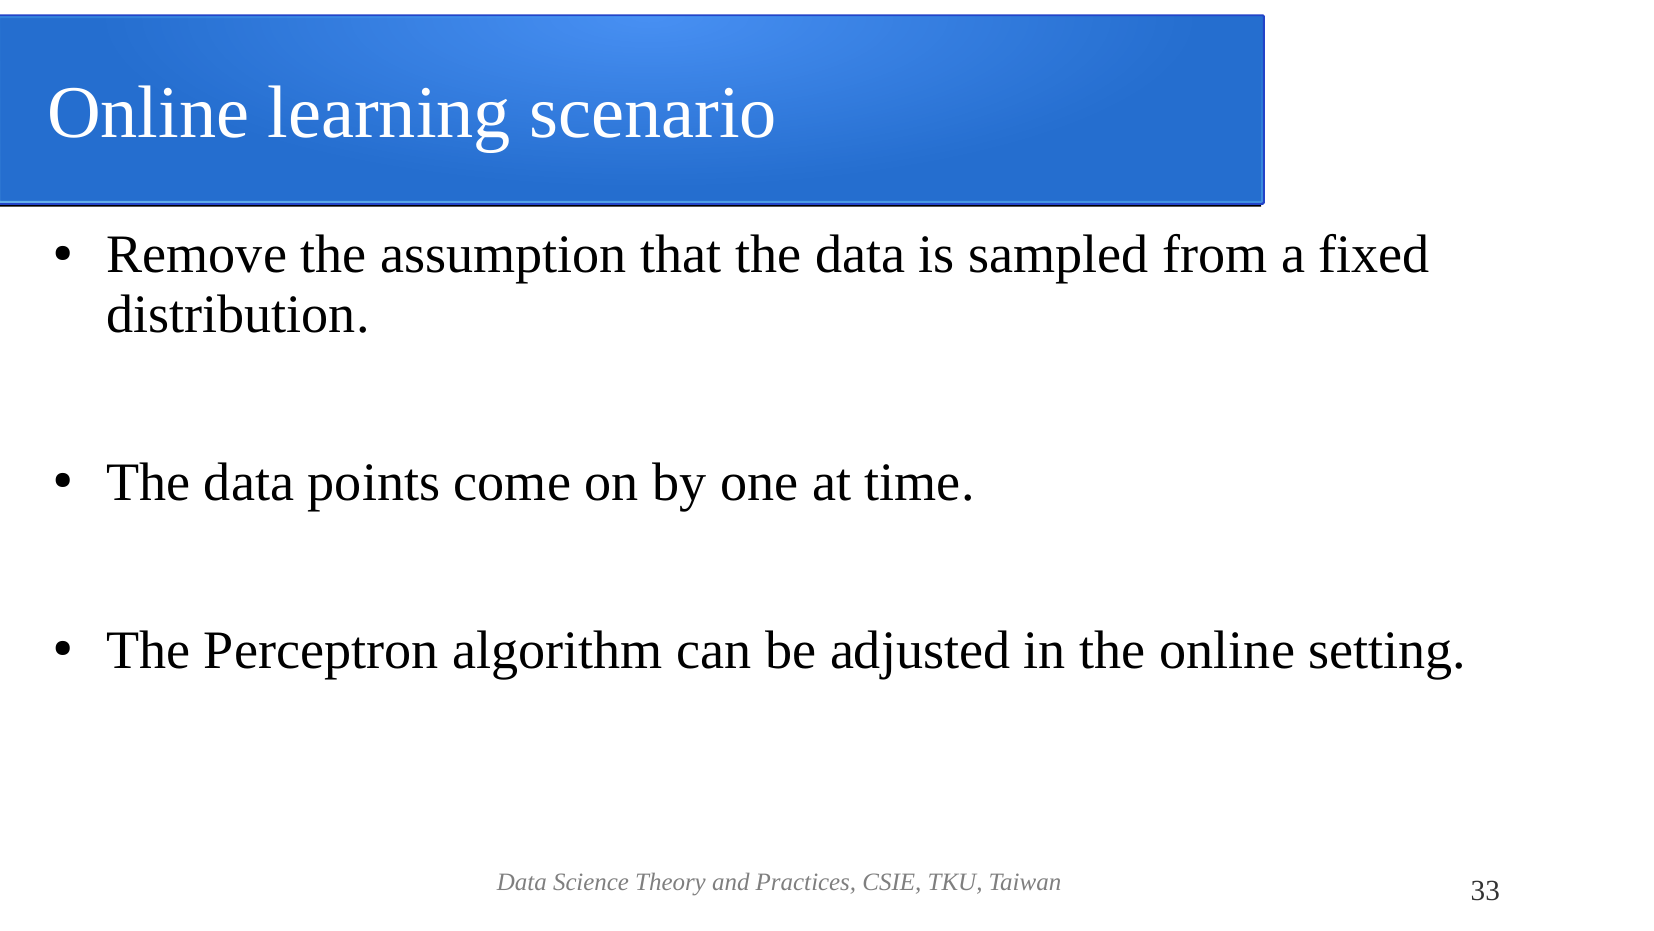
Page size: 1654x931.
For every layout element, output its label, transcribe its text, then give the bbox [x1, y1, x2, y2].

list Remove the assumption that the data is sampled from a fixed distribution. The data points come on by one at time. The Perceptron algorithm can be adjusted in the online setting. [35, 224, 1524, 764]
title Online learning scenario [47, 35, 1199, 189]
